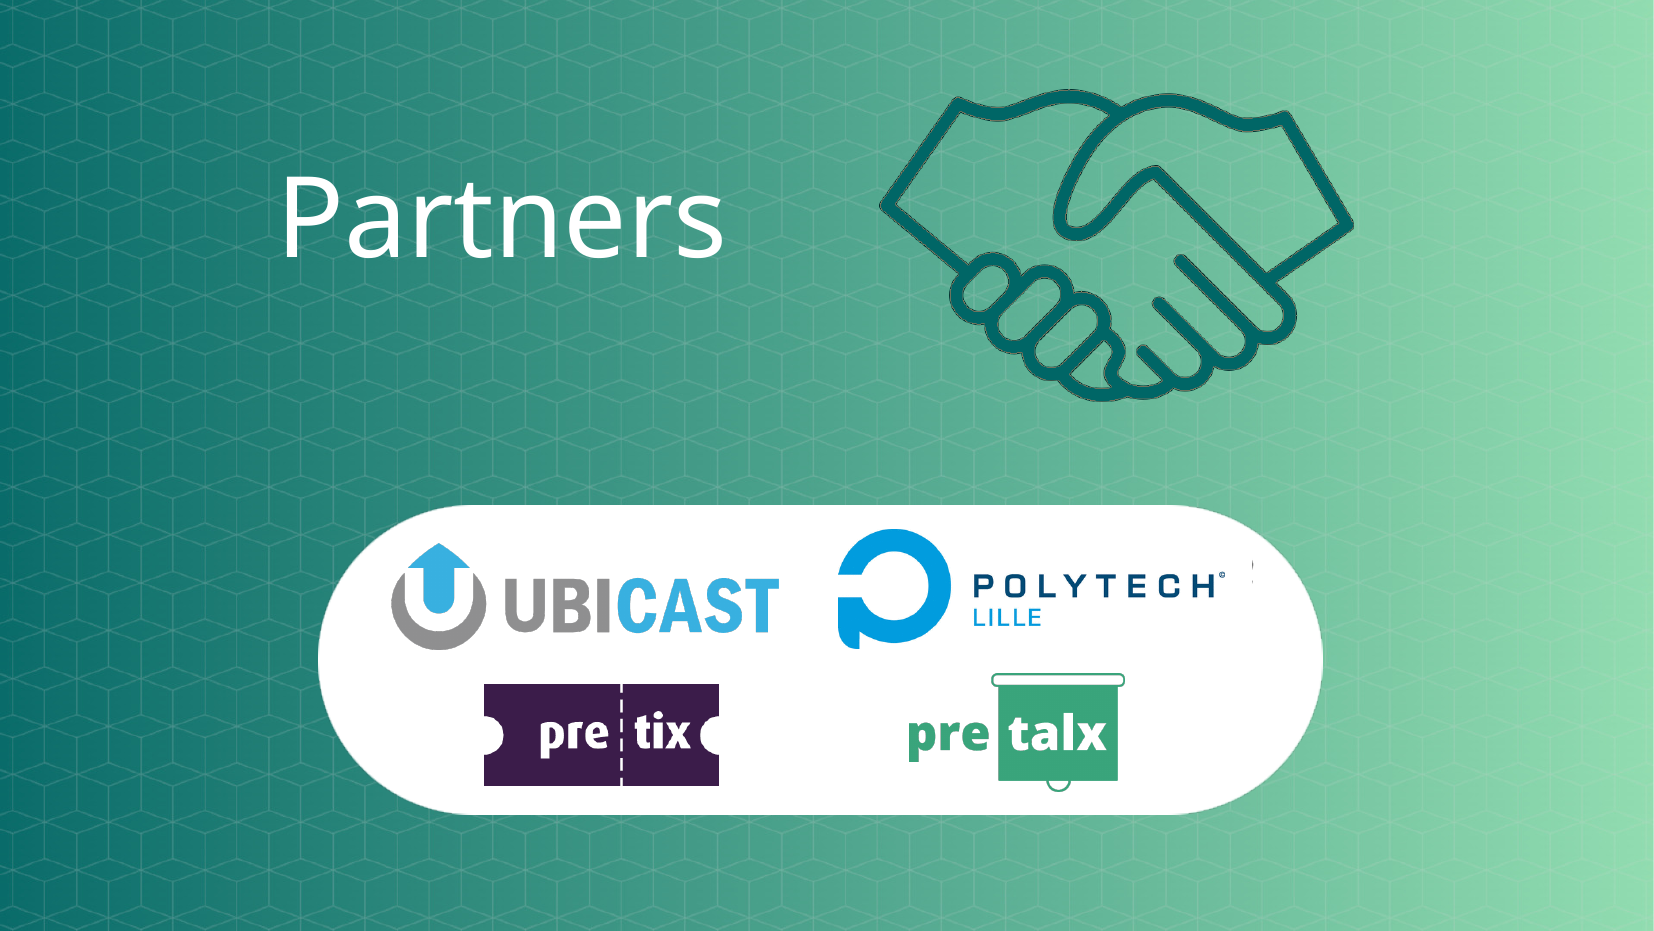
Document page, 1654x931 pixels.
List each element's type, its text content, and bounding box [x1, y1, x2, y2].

picture [0, 0, 1654, 931]
text_box Partners [188, 129, 815, 299]
text_box [401, 531, 1252, 804]
